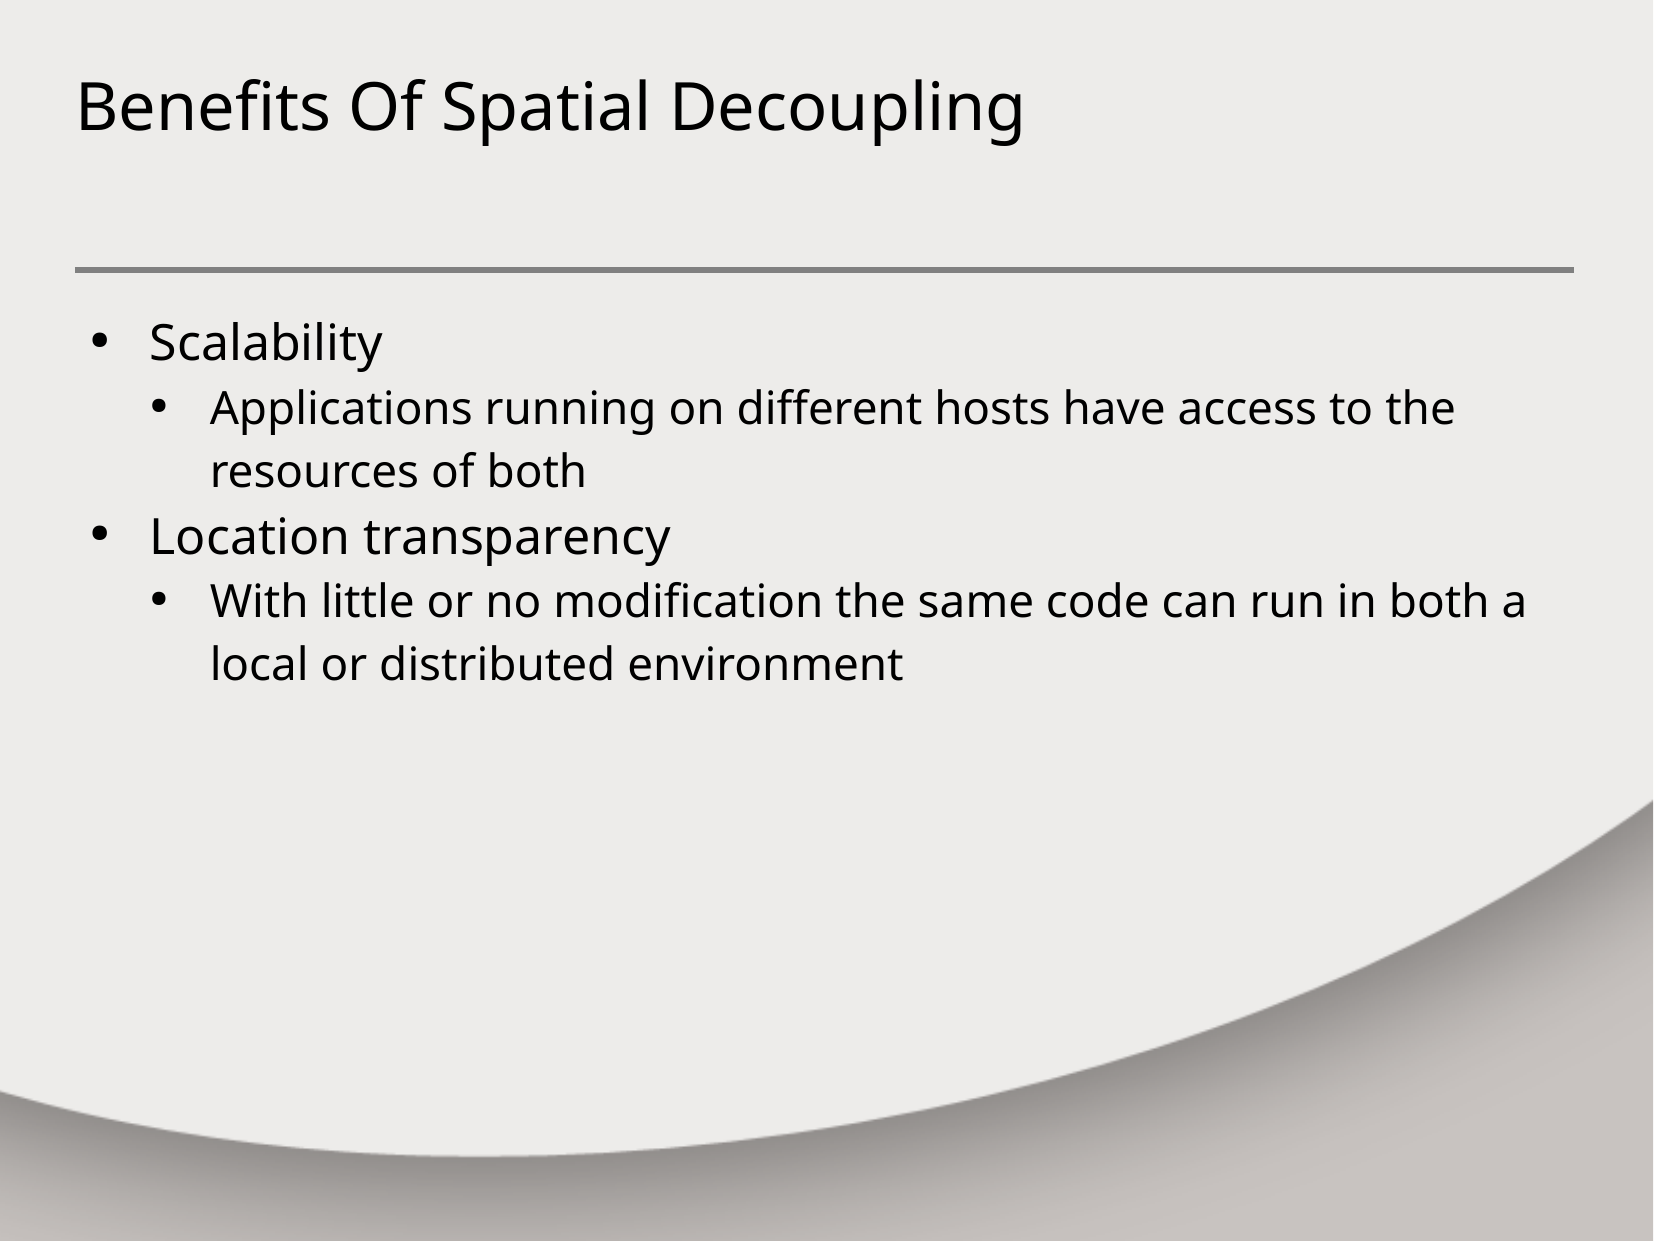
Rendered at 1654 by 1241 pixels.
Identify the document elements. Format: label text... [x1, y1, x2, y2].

text_box Scalability Applications running on different hosts have access to the resources of both Location transparency With little or no modification the same code can run in both a local or distributed environment [75, 299, 1575, 1163]
picture [0, 0, 1654, 1241]
title Benefits Of Spatial Decoupling [75, 75, 1576, 226]
